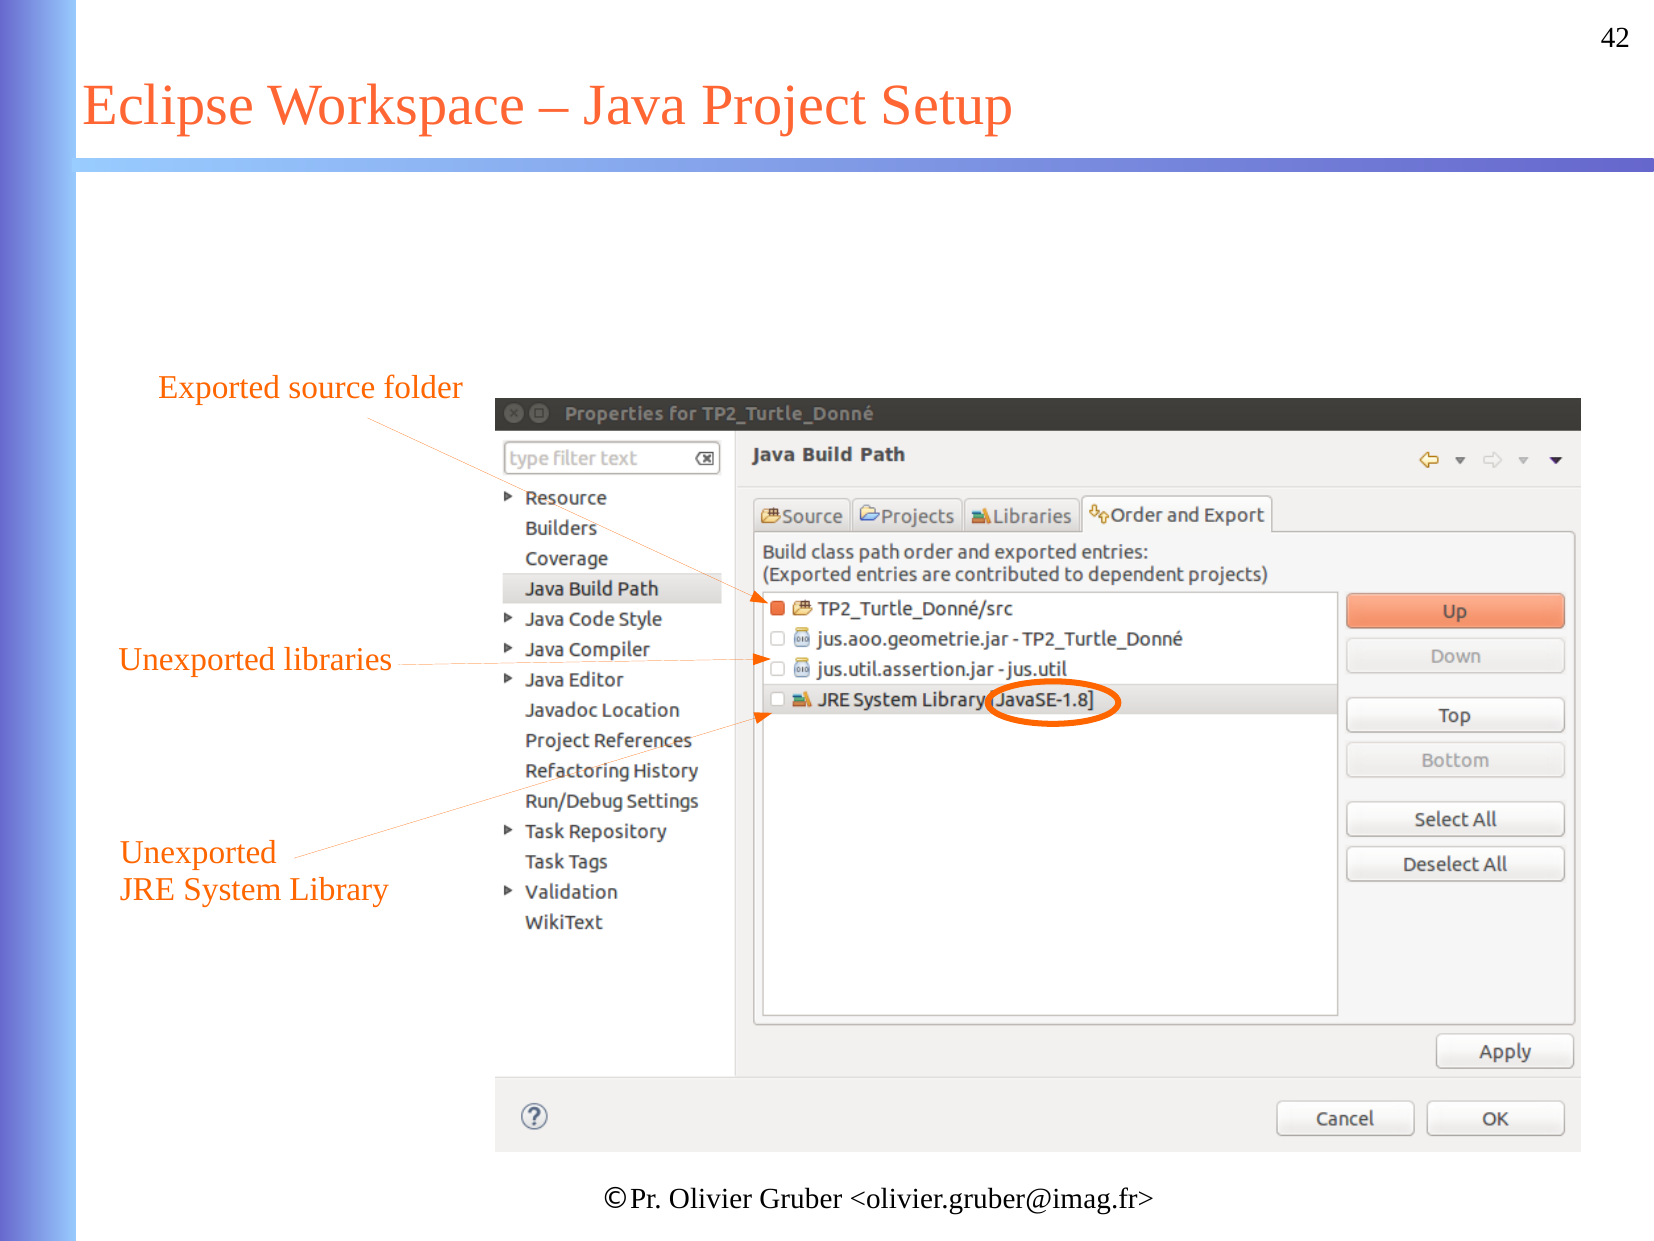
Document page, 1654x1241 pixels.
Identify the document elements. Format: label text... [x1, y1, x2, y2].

picture [495, 398, 1581, 1152]
text_box Exported source folder [158, 368, 464, 406]
text_box Unexported JRE System Library [119, 833, 390, 908]
title Eclipse Workspace – Java Project Setup [82, 49, 1571, 161]
text_box Unexported libraries [118, 640, 394, 678]
